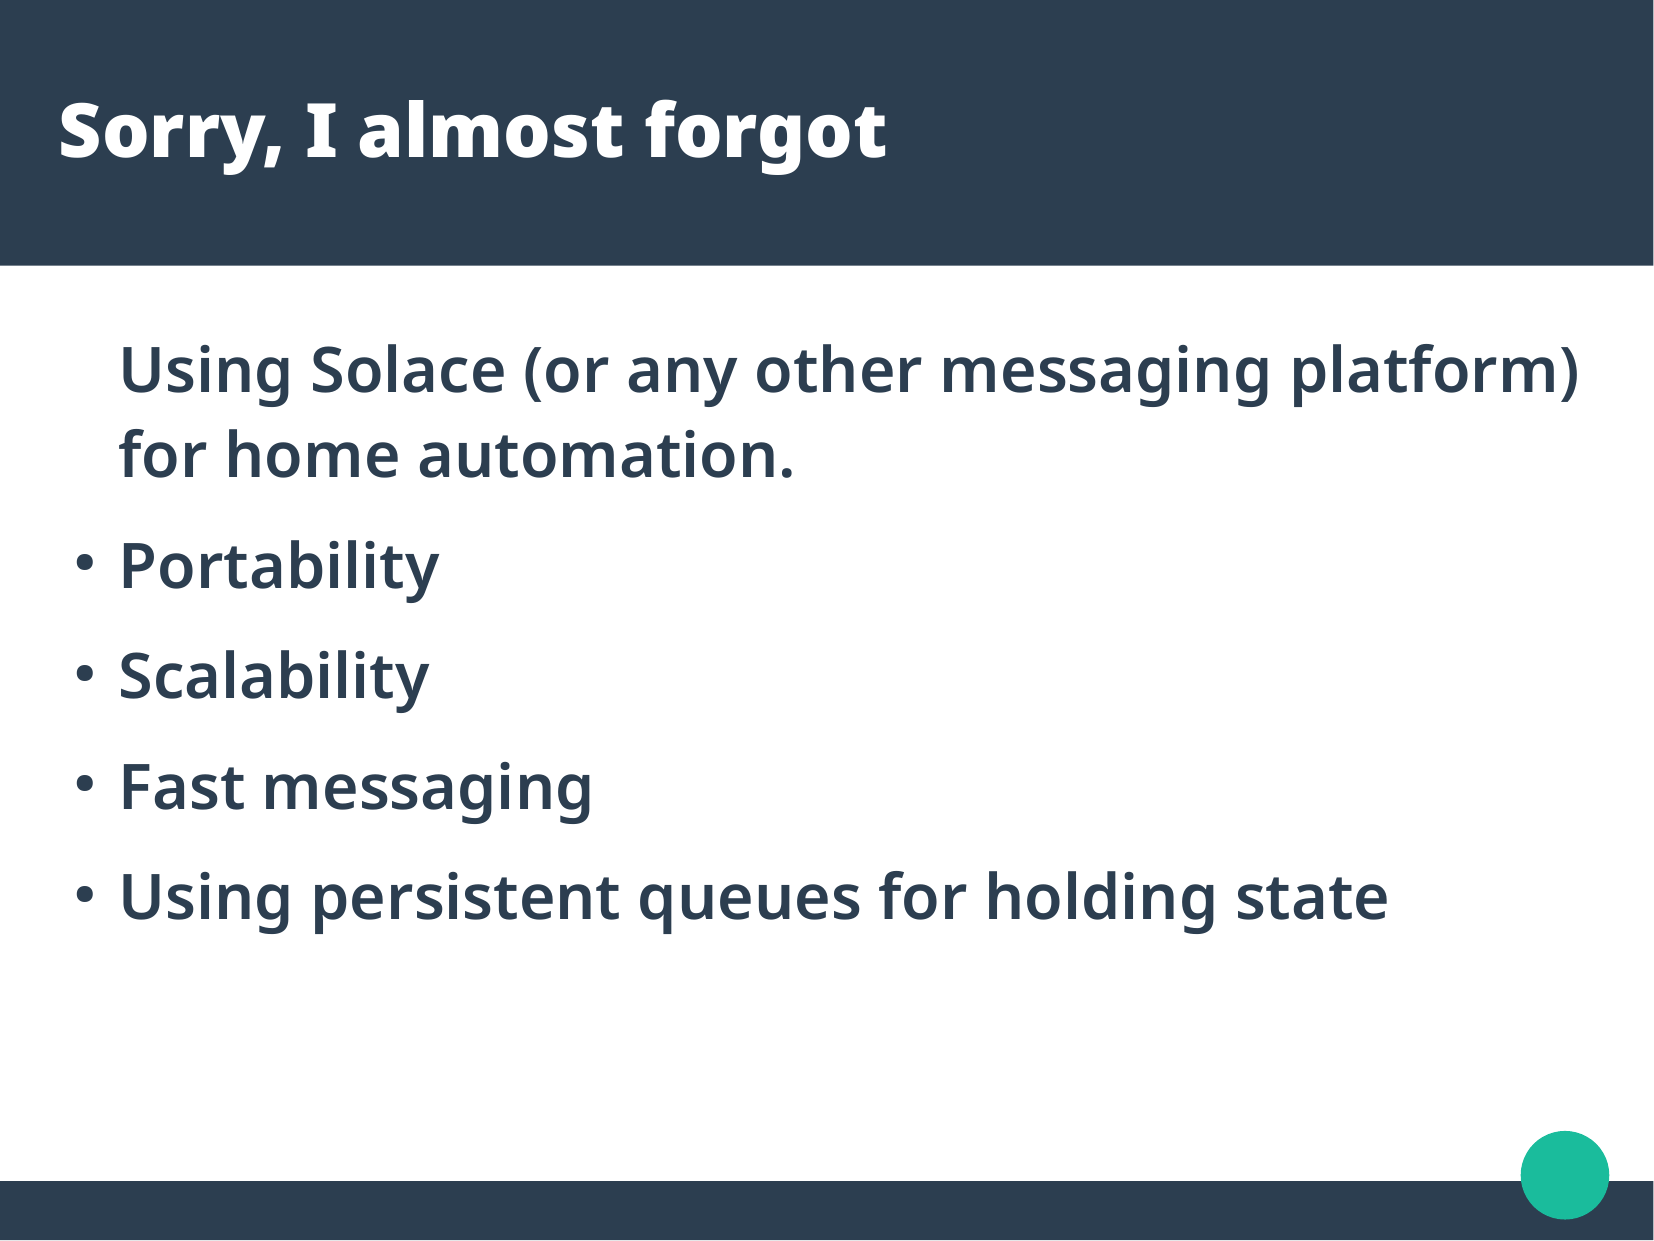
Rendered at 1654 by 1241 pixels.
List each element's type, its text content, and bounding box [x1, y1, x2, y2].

list Using Solace (or any other messaging platform) for home automation. Portability Scalability Fast messaging Using persistent queues for holding state [59, 324, 1595, 1152]
title Sorry, I almost forgot [59, 49, 1595, 207]
